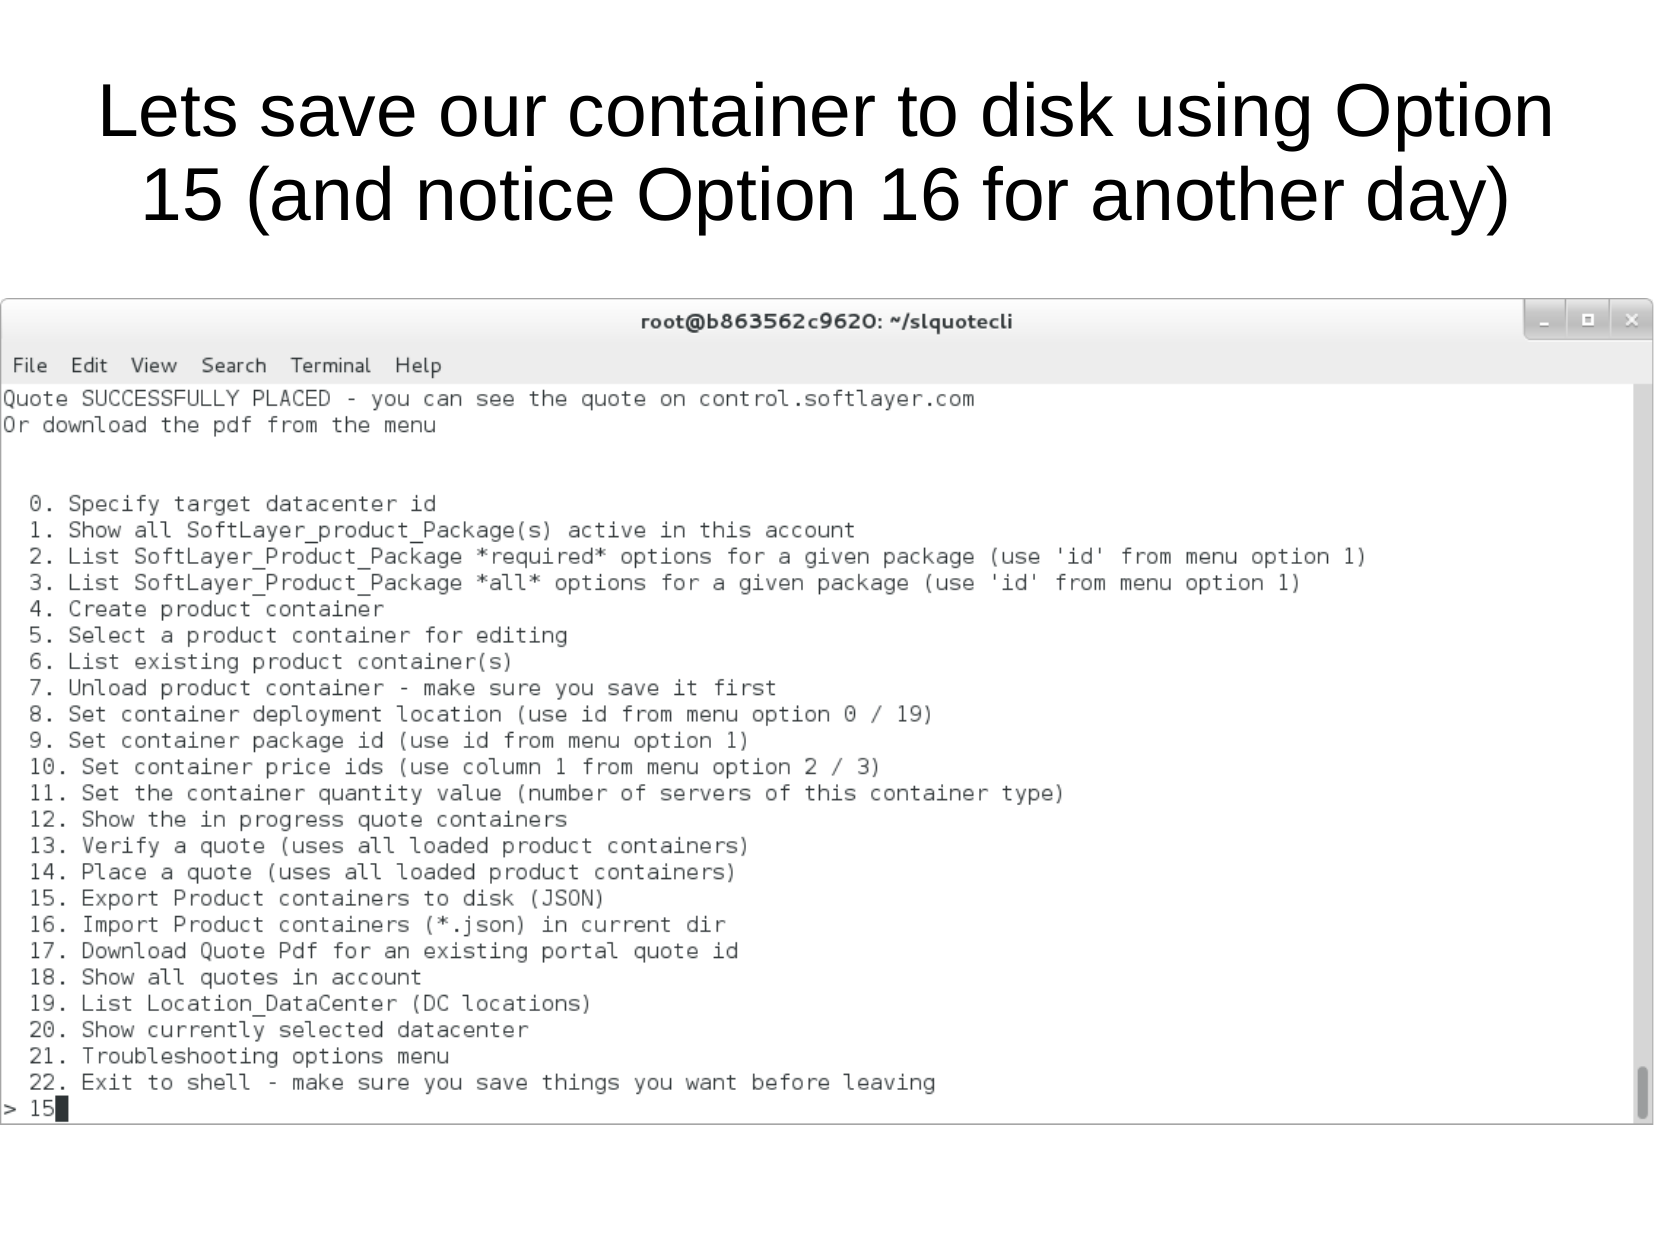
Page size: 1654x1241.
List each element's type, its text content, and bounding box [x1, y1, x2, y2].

picture [0, 298, 1654, 1126]
title Lets save our container to disk using Option 15 (and notice Option 16 for another day) [82, 49, 1571, 257]
